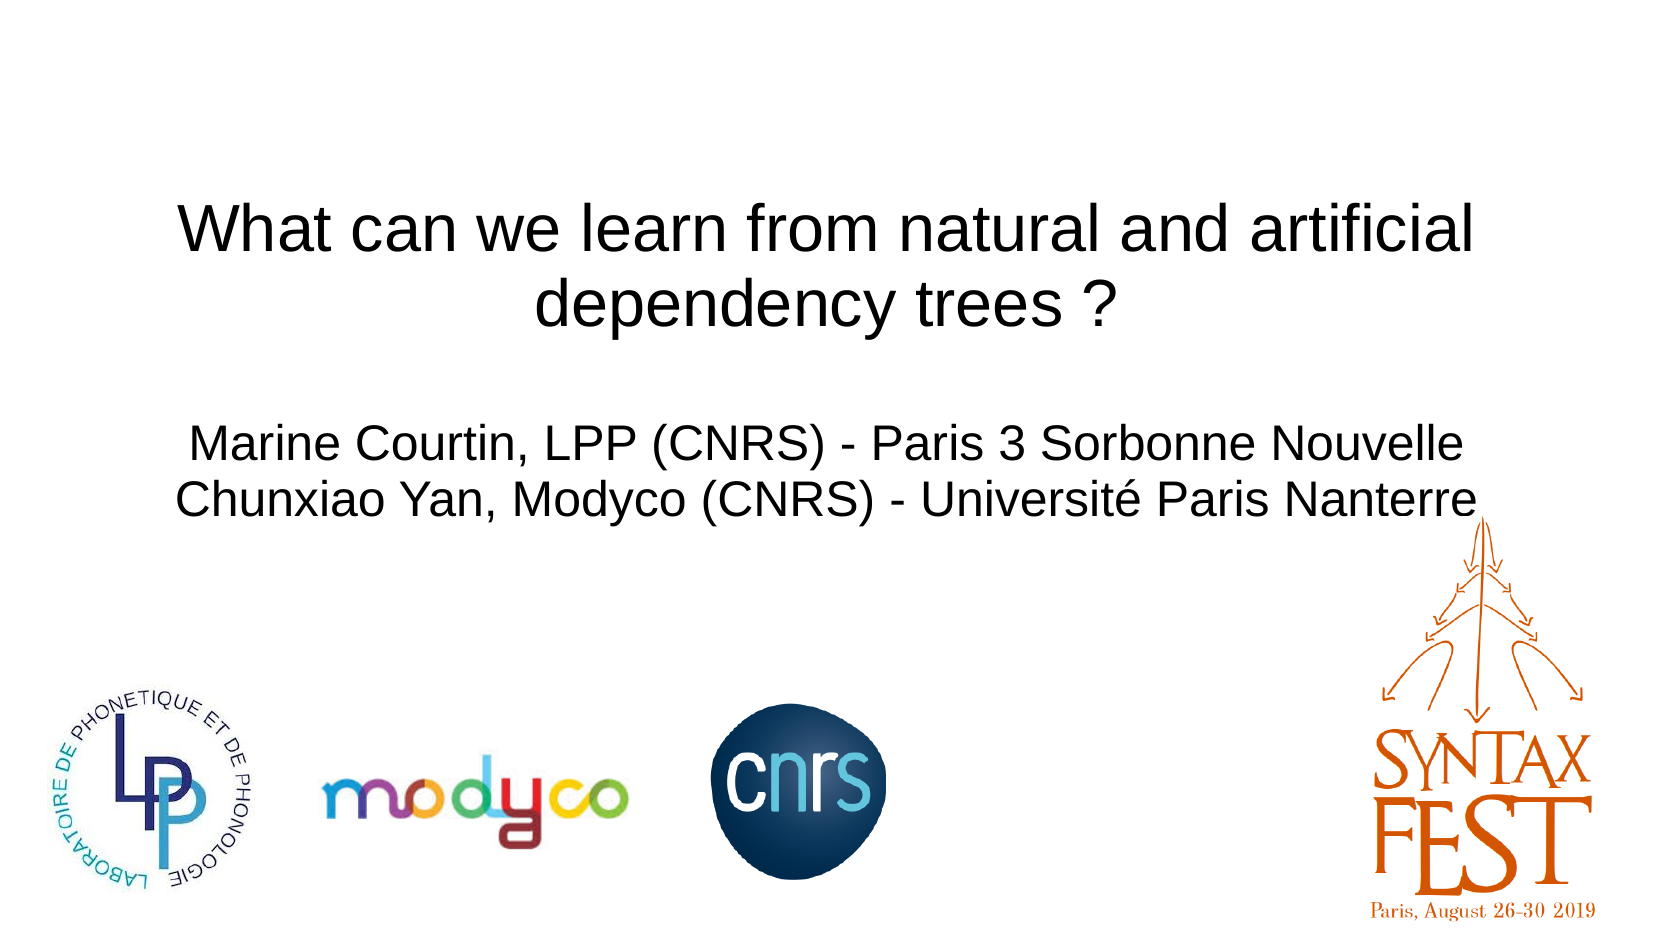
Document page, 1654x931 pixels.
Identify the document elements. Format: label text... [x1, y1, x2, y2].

picture [47, 684, 255, 893]
picture [1370, 516, 1595, 922]
subtitle What can we learn from natural and artificial dependency trees ? Marine Courtin, LPP (CNRS) - Paris 3 Sorbonne Nouvelle Chunxiao Yan, Modyco (CNRS) - Université Paris Nanterre [82, 35, 1571, 758]
picture [708, 702, 886, 880]
picture [318, 708, 632, 882]
